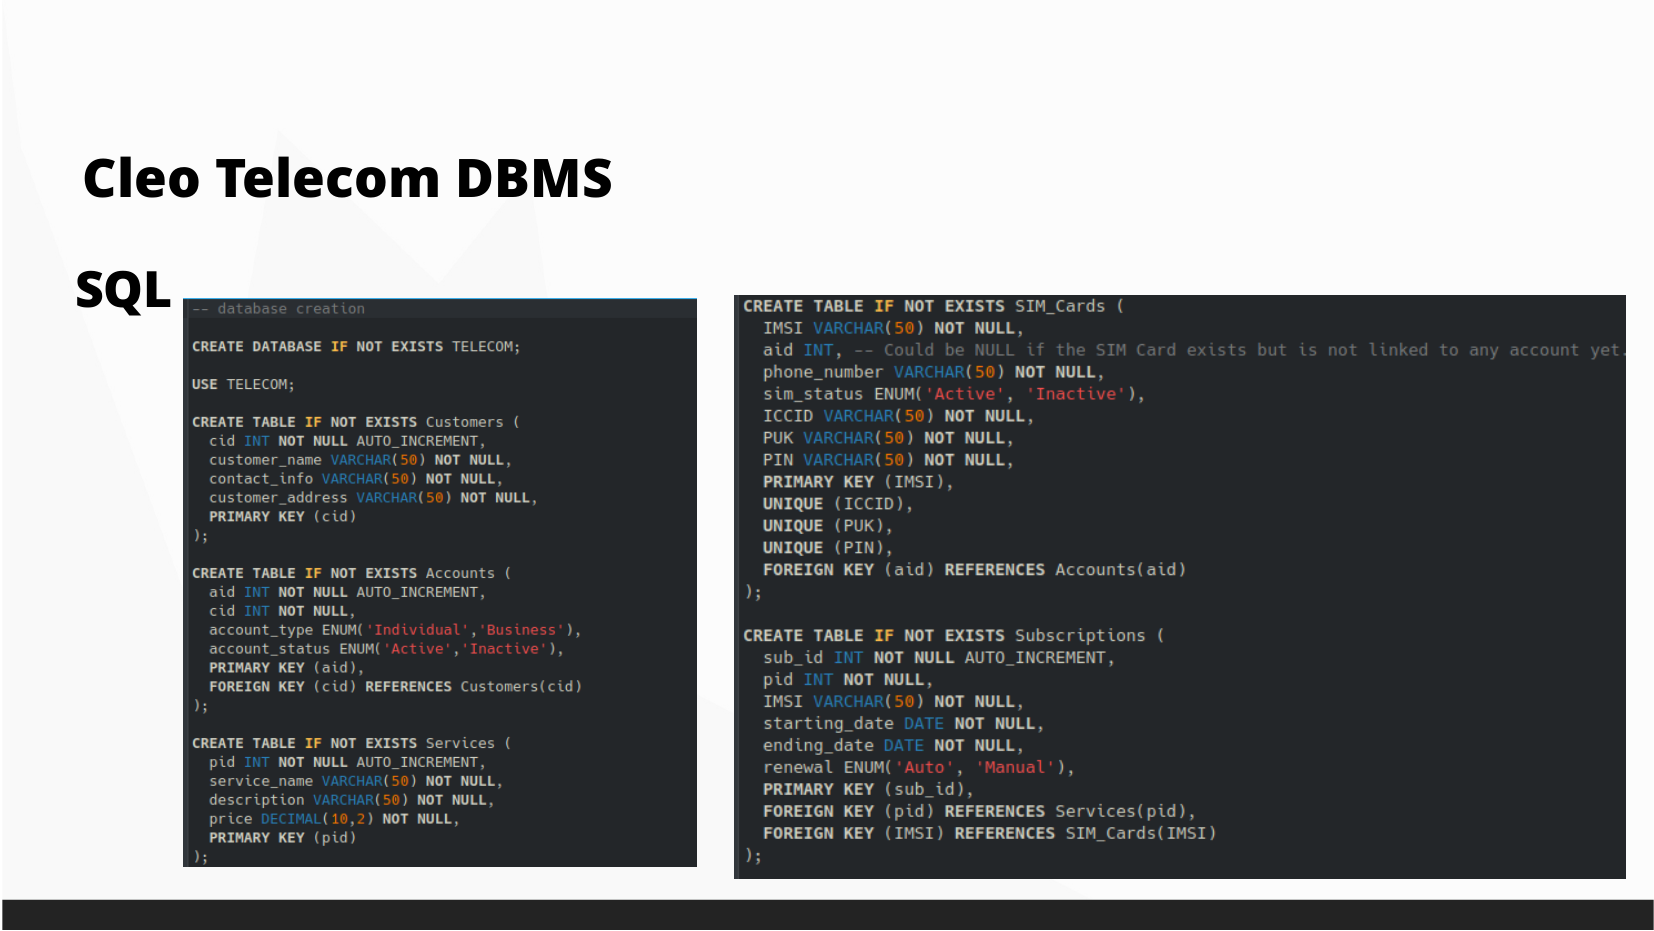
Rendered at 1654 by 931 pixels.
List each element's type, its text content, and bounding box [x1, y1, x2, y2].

picture [2, 0, 1654, 931]
title Cleo Telecom DBMS [82, 99, 1571, 255]
subtitle SQL [75, 254, 1516, 662]
